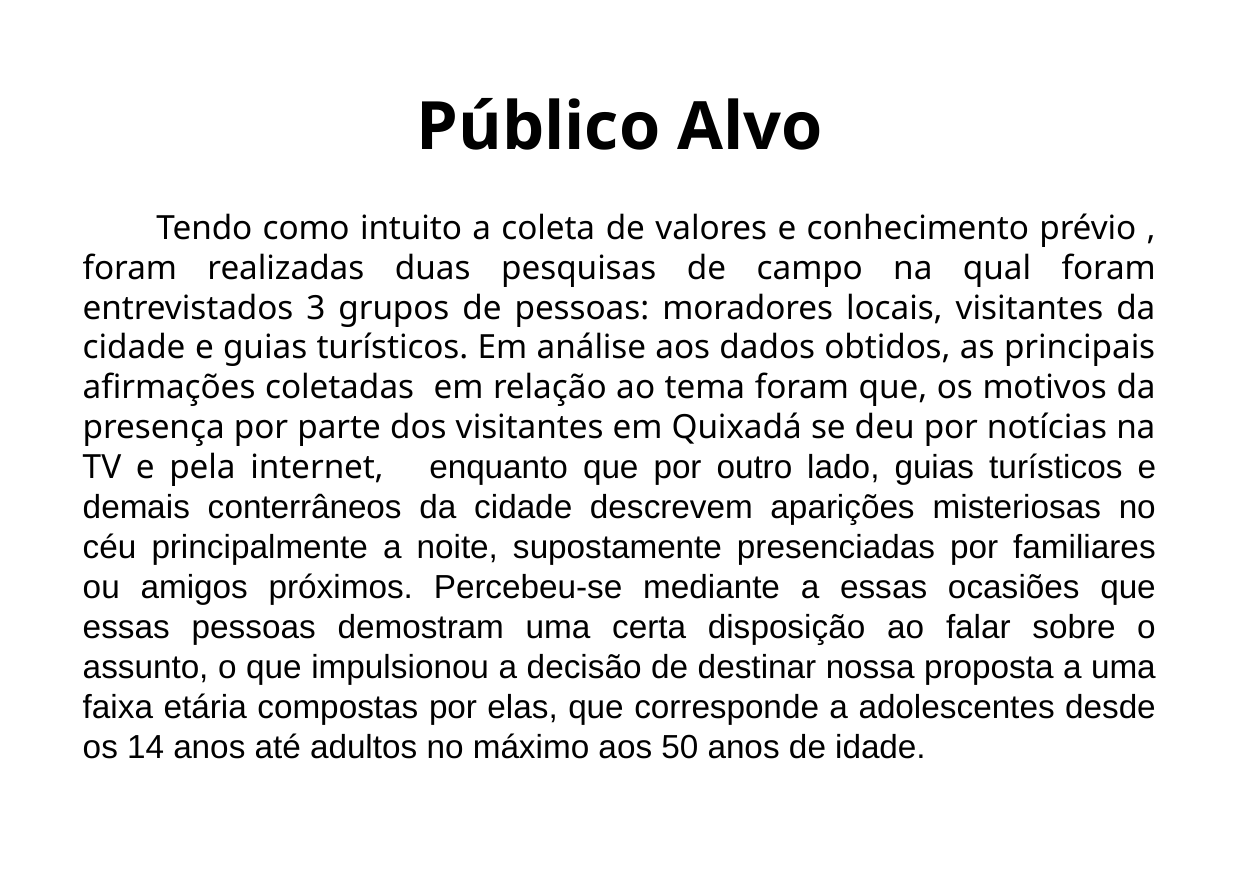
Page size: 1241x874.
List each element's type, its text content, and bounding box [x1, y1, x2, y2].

text_box Tendo como intuito a coleta de valores e conhecimento prévio , foram realizadas duas pesquisas de campo na qual foram entrevistados 3 grupos de pessoas: moradores locais, visitantes da cidade e guias turísticos. Em análise aos dados obtidos, as principais afirmações coletadas em relação ao tema foram que, os motivos da presença por parte dos visitantes em Quixadá se deu por notícias na TV e pela internet, enquanto que por outro lado, guias turísticos e demais conterrâneos da cidade descrevem aparições misteriosas no céu principalmente a noite, supostamente presenciadas por familiares ou amigos próximos. Percebeu-se mediante a essas ocasiões que essas pessoas demostram uma certa disposição ao falar sobre o assunto, o que impulsionou a decisão de destinar nossa proposta a uma faixa etária compostas por elas, que corresponde a adolescentes desde os 14 anos até adultos no máximo aos 50 anos de idade. [82, 205, 1158, 822]
text_box Público Alvo [58, 82, 1181, 163]
